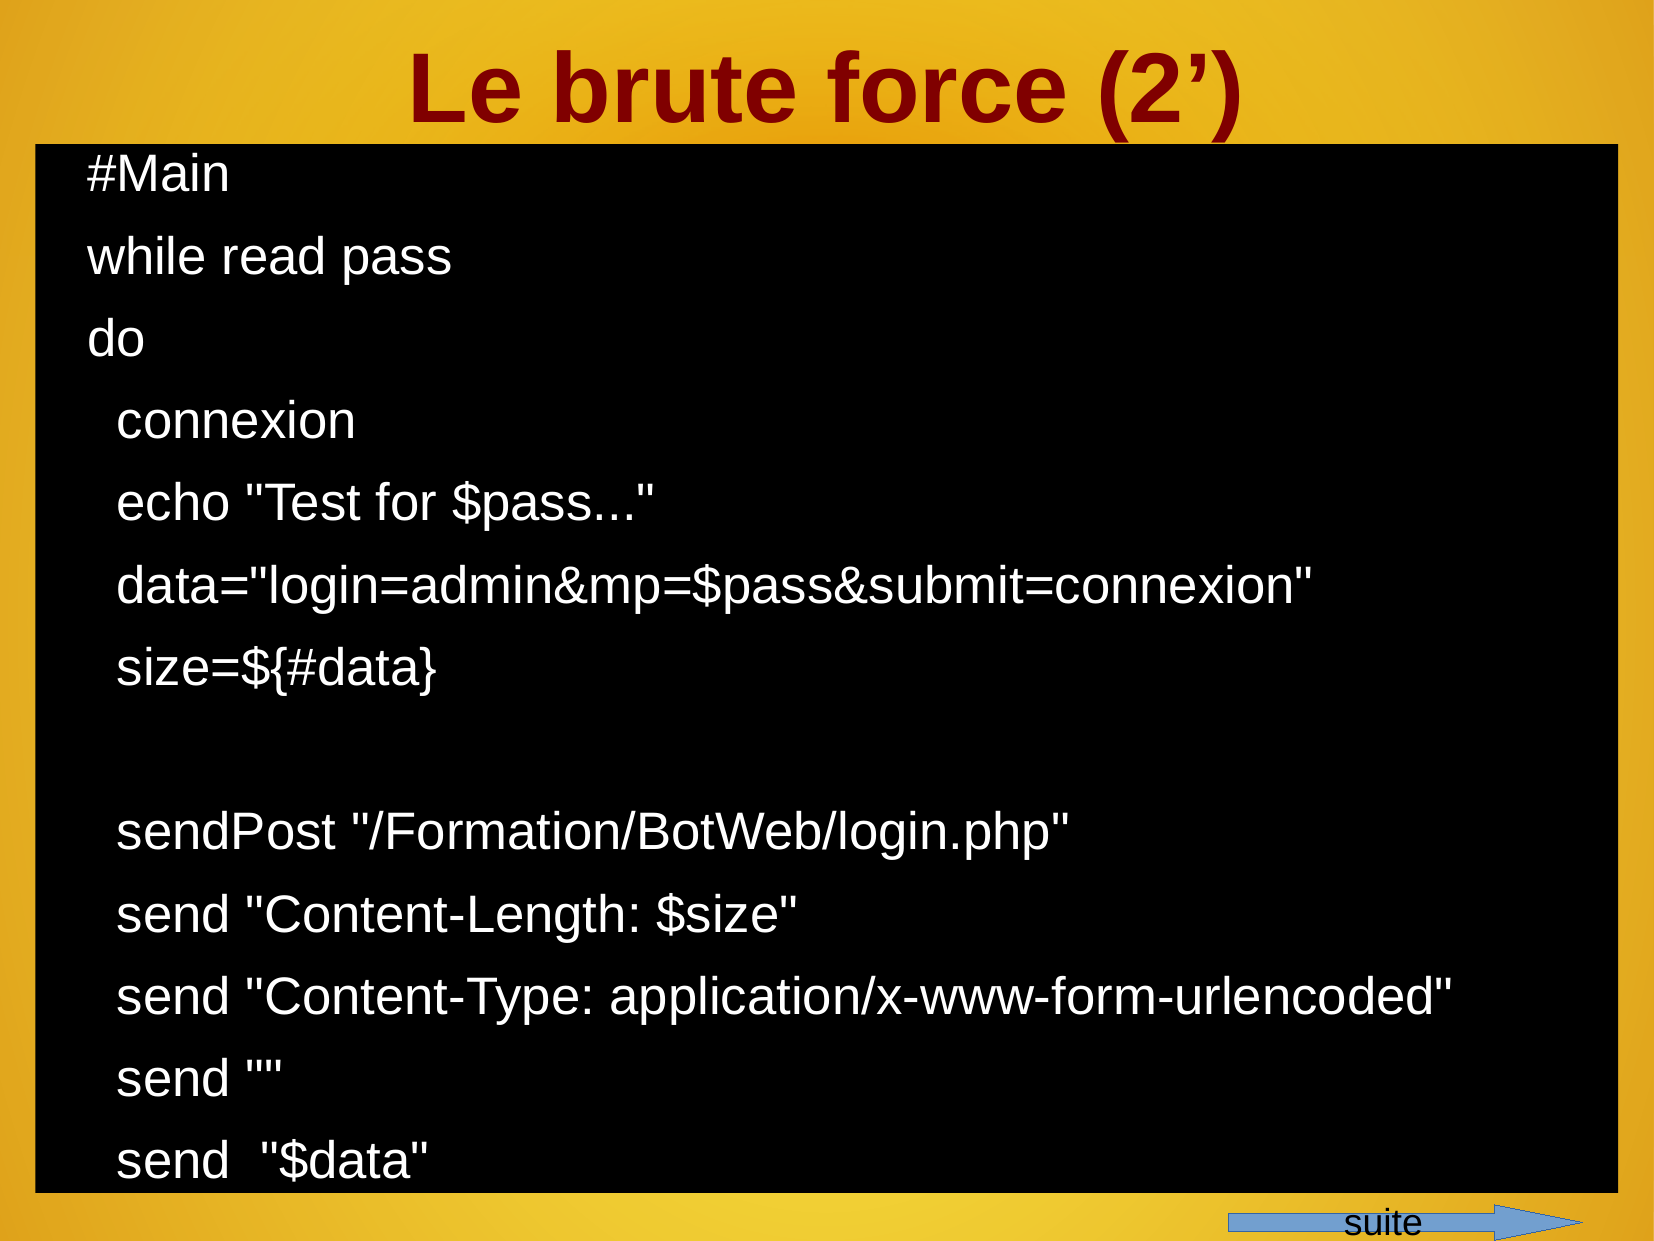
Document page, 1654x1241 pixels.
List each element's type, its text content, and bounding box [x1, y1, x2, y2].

list #Main while read pass do connexion echo "Test for $pass..." data="login=admin&mp=$pass&submit=connexion" size=${#data} sendPost "/Formation/BotWeb/login.php" send "Content-Length: $size" send "Content-Type: application/x-www-form-urlencoded" send "" send "$data" [35, 144, 1619, 1193]
text_box suite [1397, 1204, 1583, 1241]
text_box suite [1228, 1213, 1394, 1232]
title Le brute force (2’) [82, 33, 1571, 144]
